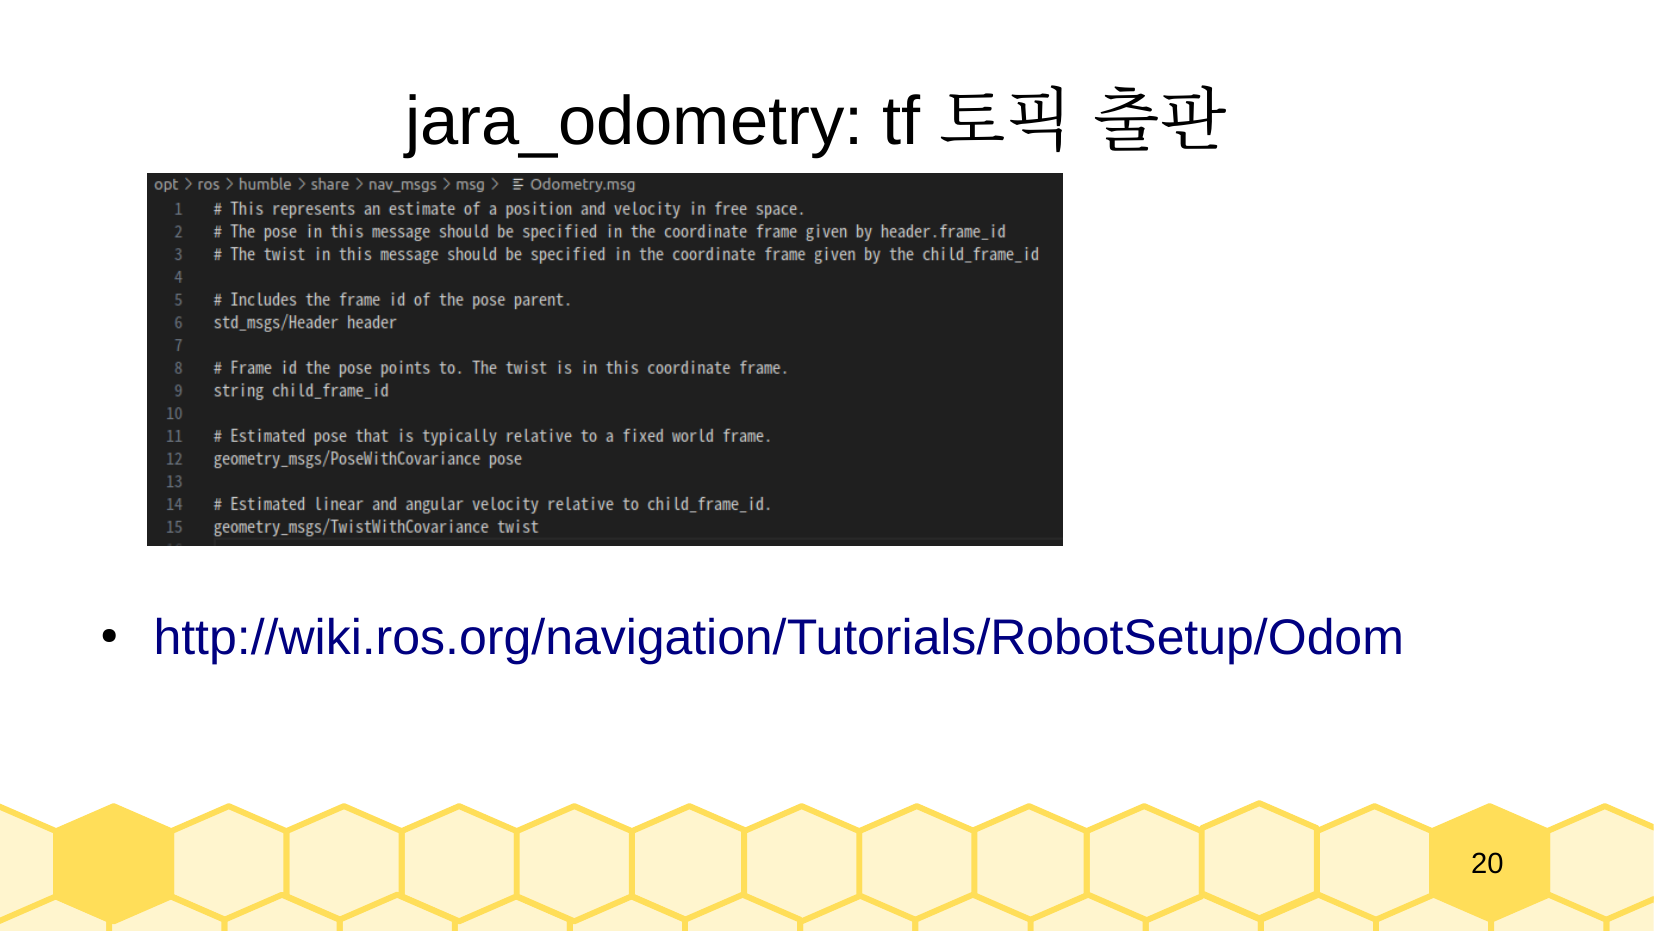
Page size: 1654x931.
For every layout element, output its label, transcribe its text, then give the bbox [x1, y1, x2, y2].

title jara_odometry: tf 토픽 출판 [82, 37, 1571, 193]
list http://wiki.ros.org/navigation/Tutorials/RobotSetup/Odom [82, 531, 1571, 758]
picture [147, 173, 1063, 546]
